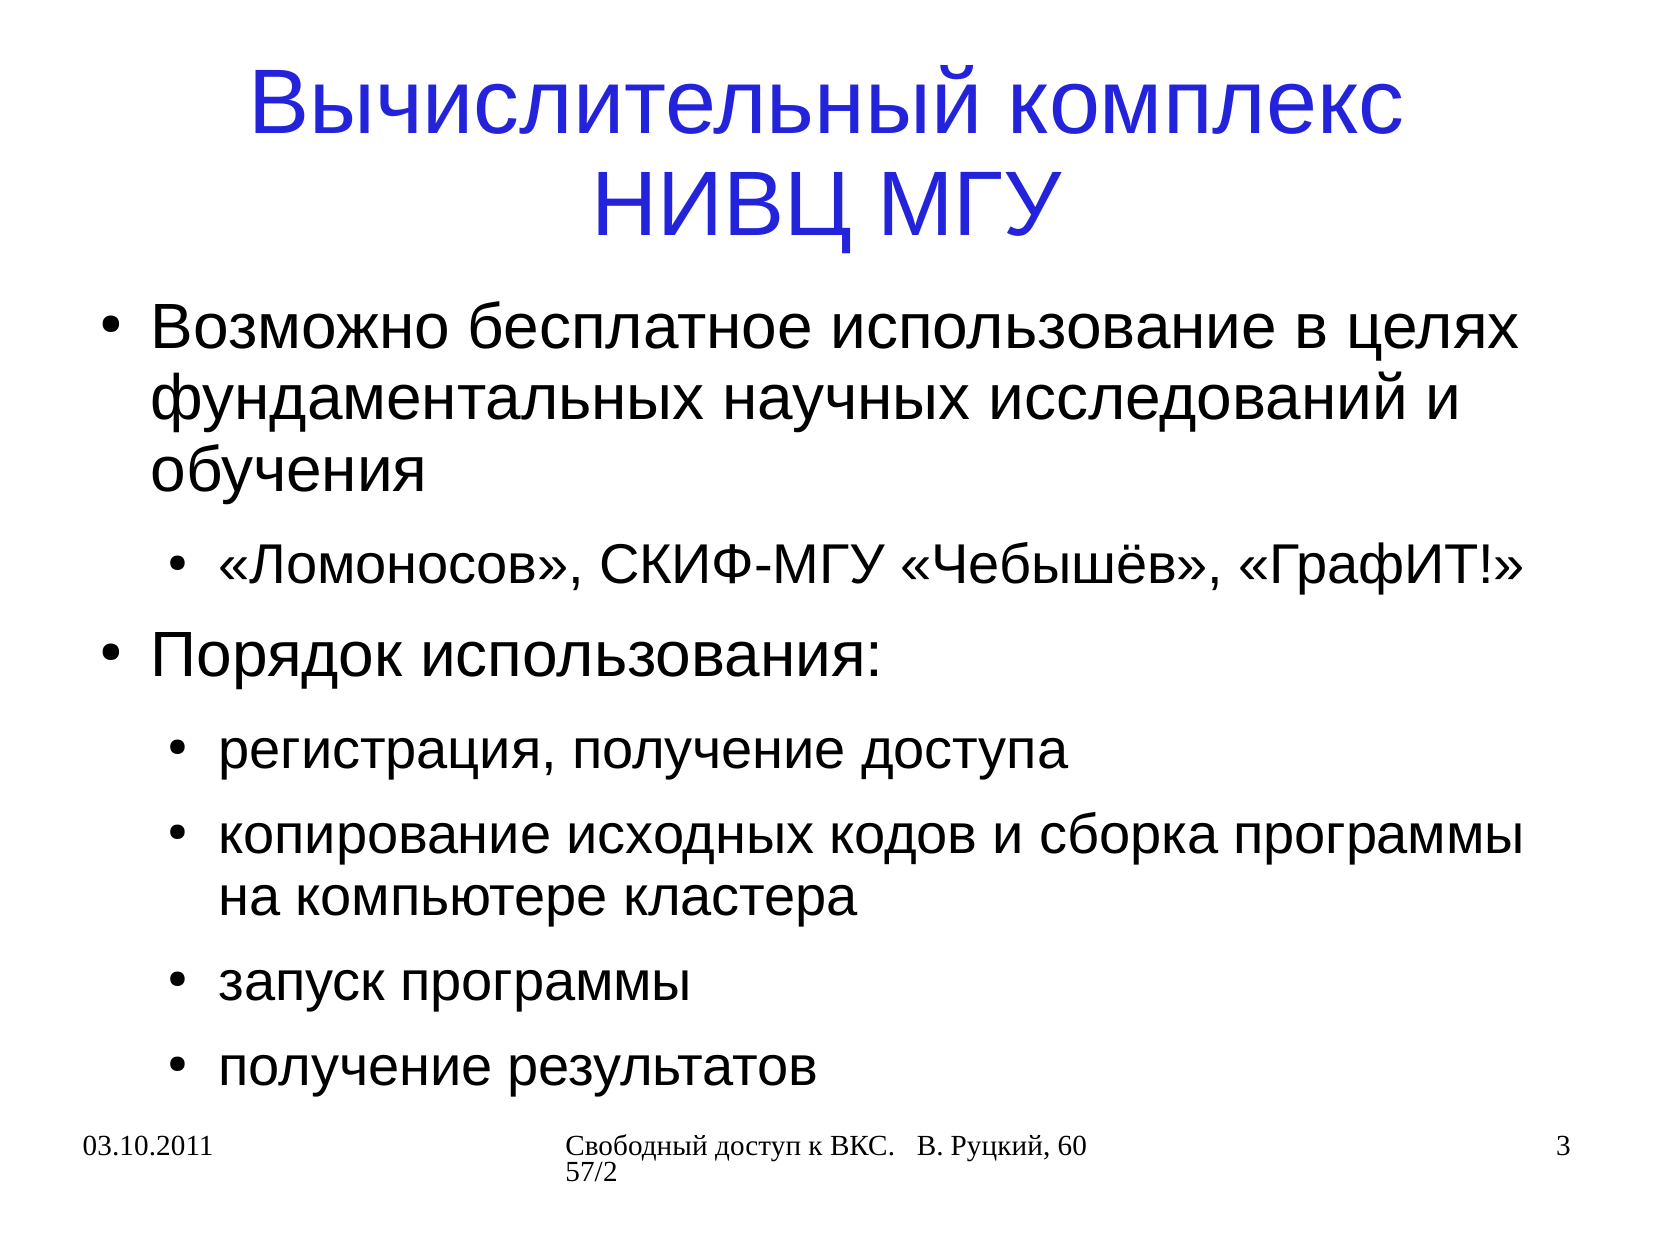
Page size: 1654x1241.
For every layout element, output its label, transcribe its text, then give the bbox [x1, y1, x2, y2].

title Вычислительный комплекс НИВЦ МГУ [82, 49, 1571, 257]
list Возможно бесплатное использование в целях фундаментальных научных исследований и обучения «Ломоносов», СКИФ-МГУ «Чебышёв», «ГрафИТ!» Порядок использования: регистрация, получение доступа копирование исходных кодов и сборка программы на компьютере кластера запуск программы получение результатов [82, 290, 1571, 1109]
